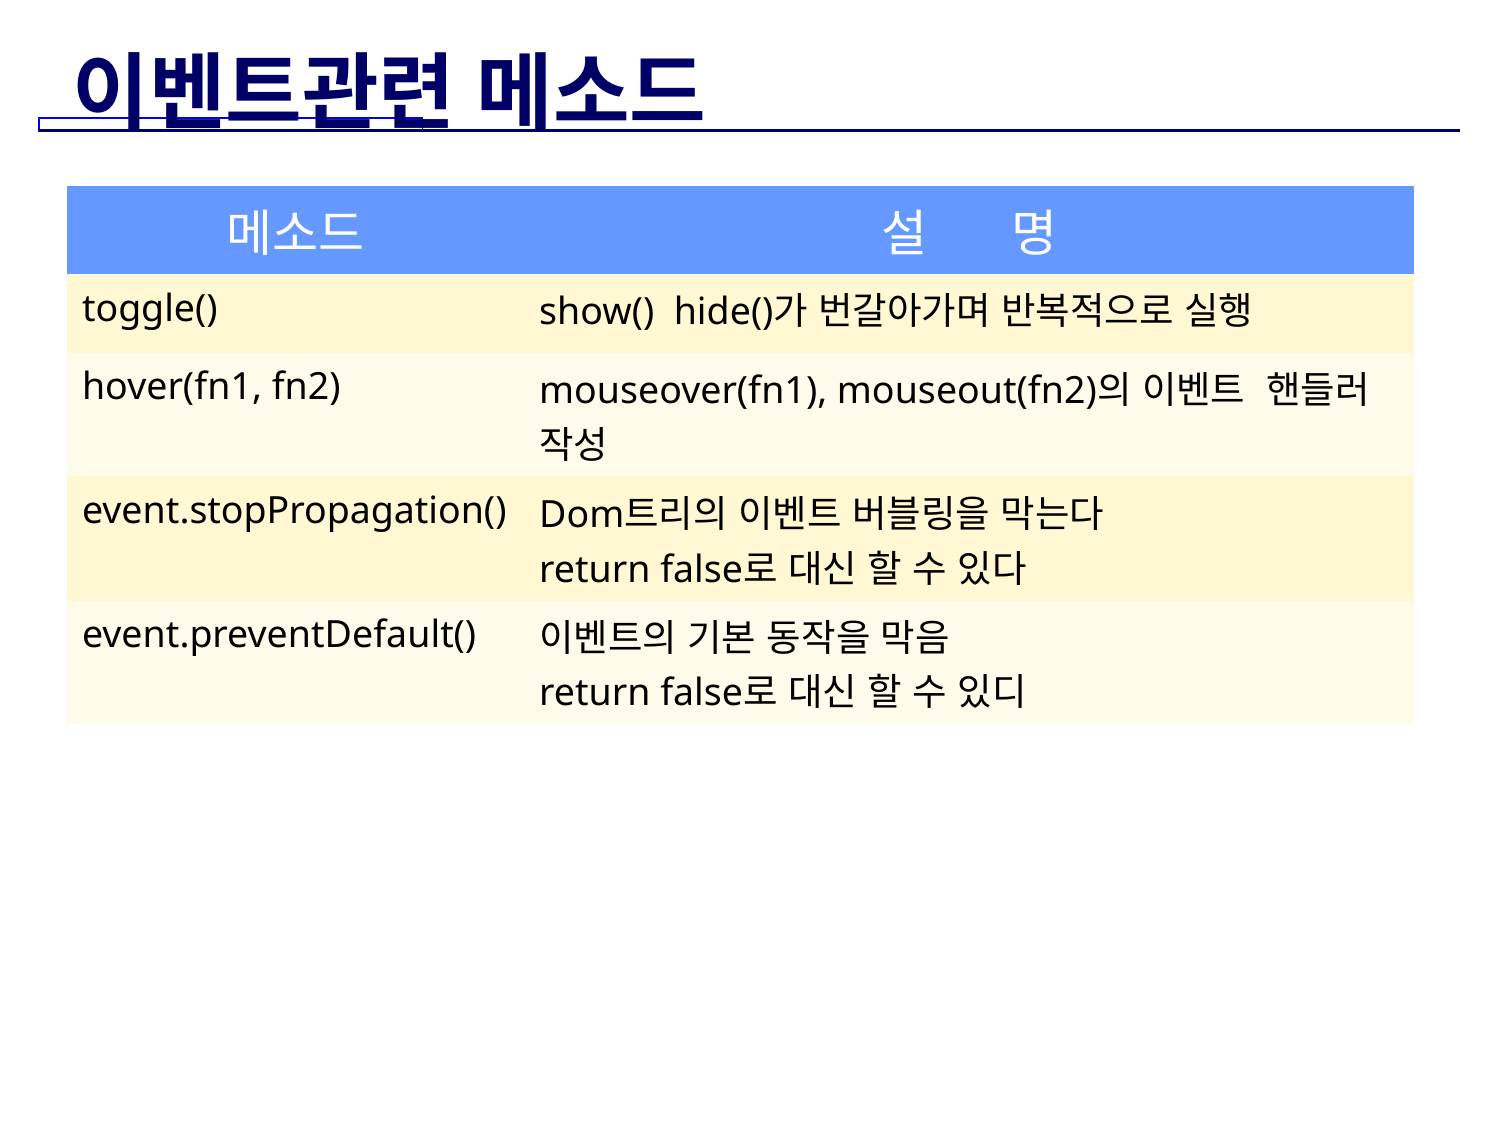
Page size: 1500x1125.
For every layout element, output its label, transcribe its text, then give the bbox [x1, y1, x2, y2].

table_cell 이벤트의 기본 동작을 막음 return false로 대신 할 수 있디 [524, 601, 1414, 724]
table_cell Dom트리의 이벤트 버블링을 막는다 return false로 대신 할 수 있다 [524, 476, 1414, 601]
table_cell mouseover(fn1), mouseout(fn2)의 이벤트 핸들러 작성 [524, 353, 1414, 476]
table_cell hover(fn1, fn2) [67, 353, 524, 476]
table_cell event.preventDefault() [67, 601, 524, 724]
table_cell event.stopPropagation() [67, 476, 524, 601]
list 메소드1 [40, 208, 1460, 1081]
table_cell toggle() [67, 274, 524, 353]
title 이벤트관련 메소드 [58, 31, 1077, 110]
table_header 메소드 [67, 186, 524, 274]
table_cell show() hide()가 번갈아가며 반복적으로 실행 [524, 274, 1414, 353]
table_header 설 명 [524, 186, 1414, 274]
